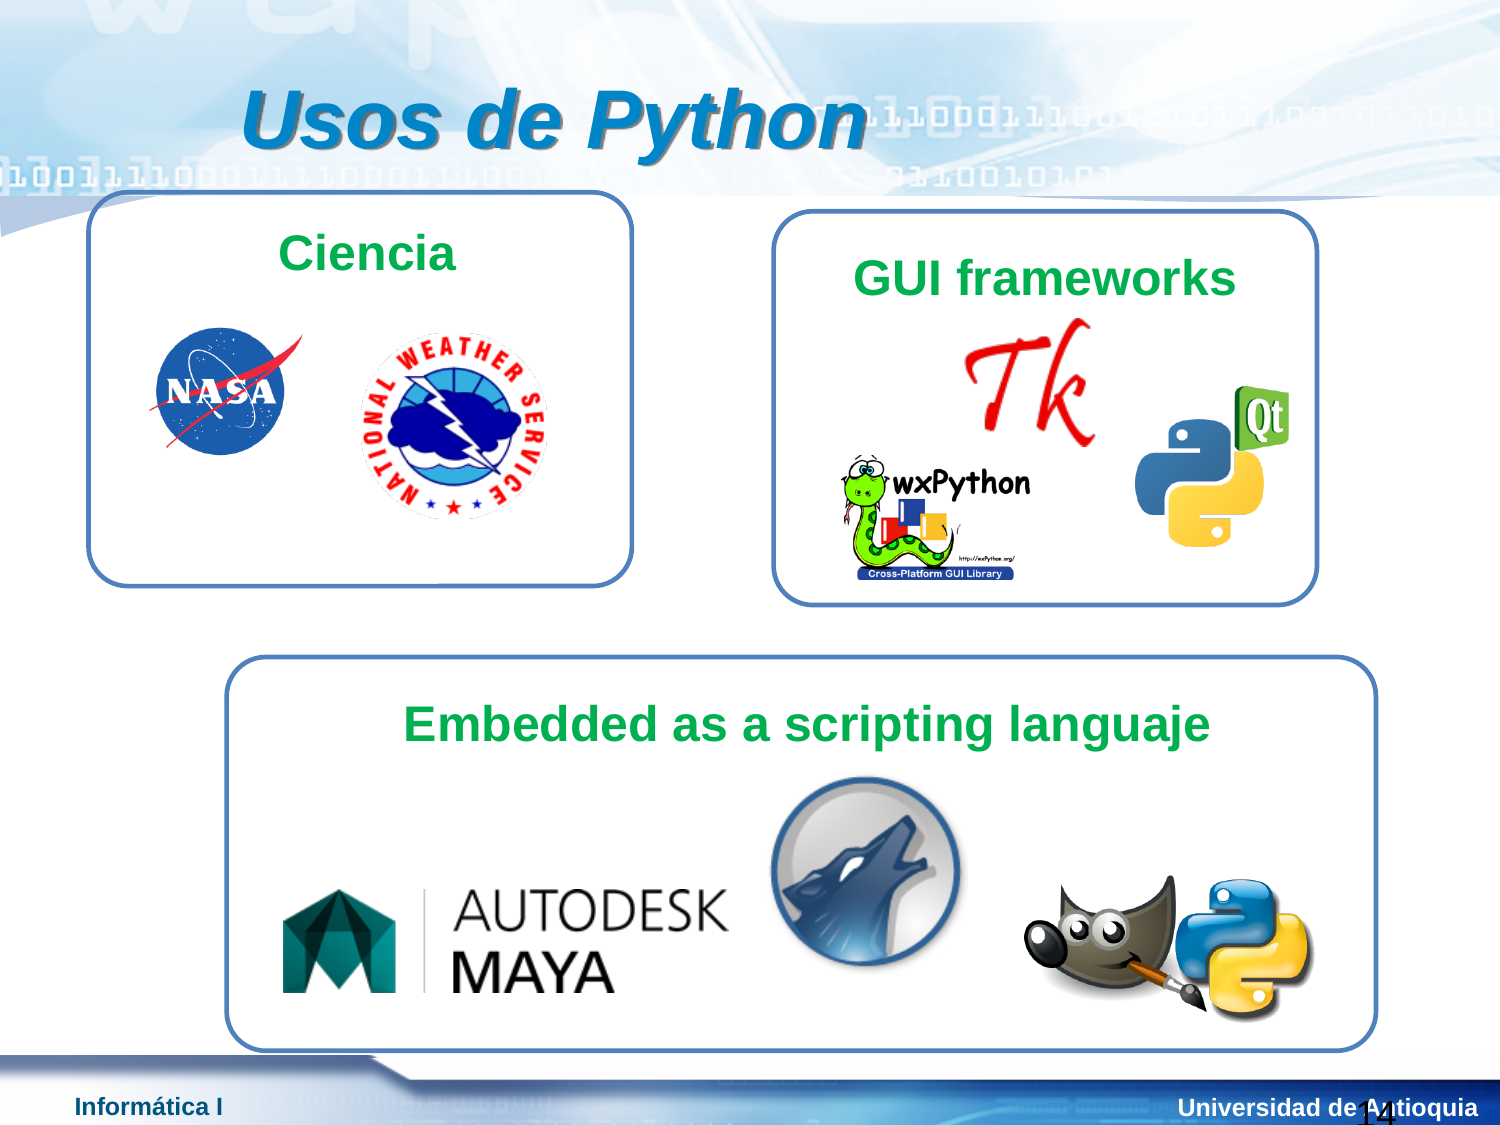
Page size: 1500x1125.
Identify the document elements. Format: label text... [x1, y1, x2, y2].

picture [767, 773, 968, 974]
picture [283, 889, 729, 993]
text_box Embedded as a scripting languaje [304, 683, 1327, 759]
picture [916, 318, 1122, 447]
text_box GUI frameworks [823, 238, 1267, 313]
picture [1006, 853, 1324, 1029]
picture [1135, 386, 1289, 547]
picture [838, 455, 1037, 580]
picture [147, 326, 304, 456]
picture [0, 0, 1500, 196]
picture [360, 332, 548, 520]
title Usos de Python [224, 57, 1438, 150]
slide_number <número> [1340, 1082, 1500, 1125]
text_box Ciencia [145, 213, 590, 288]
picture [0, 1055, 1500, 1125]
picture [1332, 1105, 1337, 1114]
